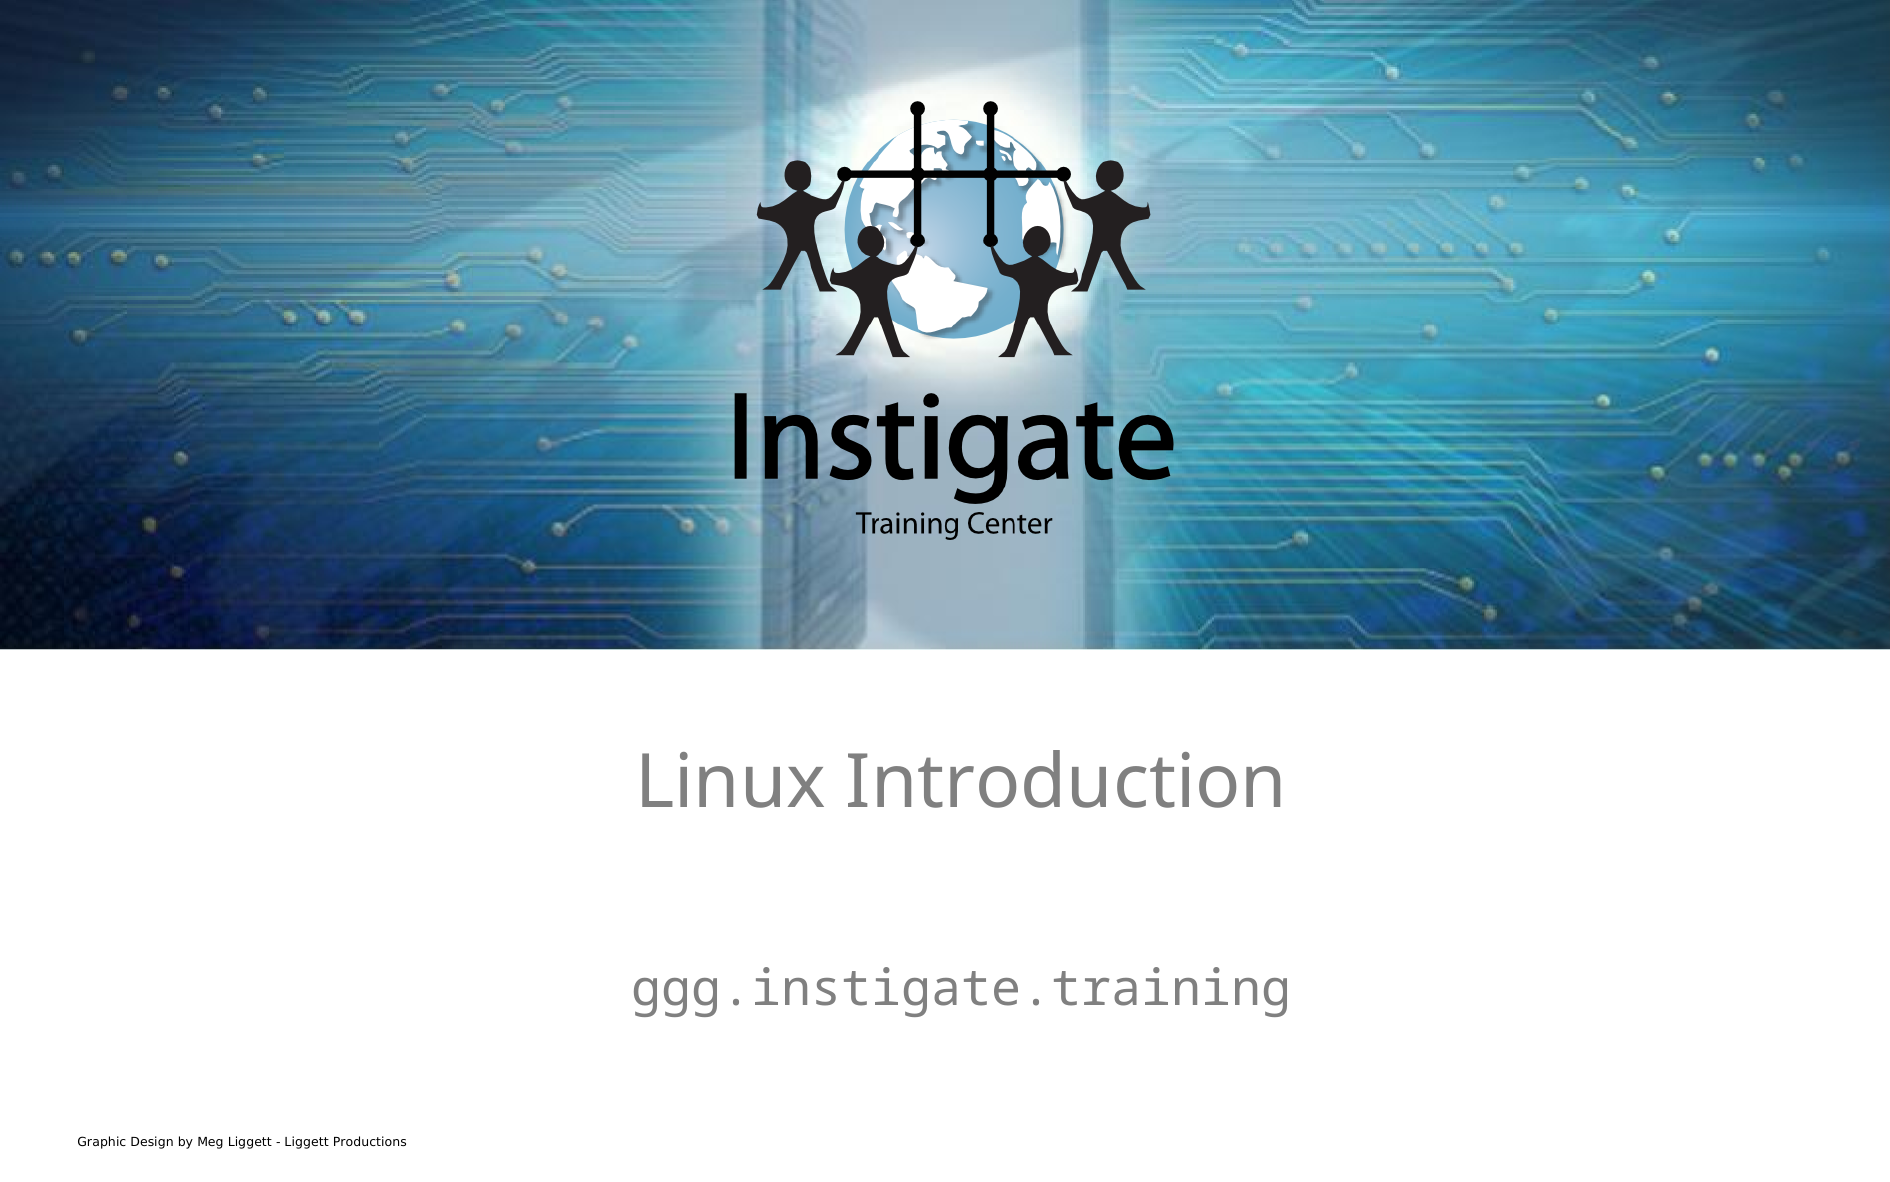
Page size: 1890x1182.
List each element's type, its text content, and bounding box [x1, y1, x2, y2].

picture [0, 0, 1890, 650]
subtitle Linux Introduction ggg.instigate.training [300, 726, 1623, 1056]
